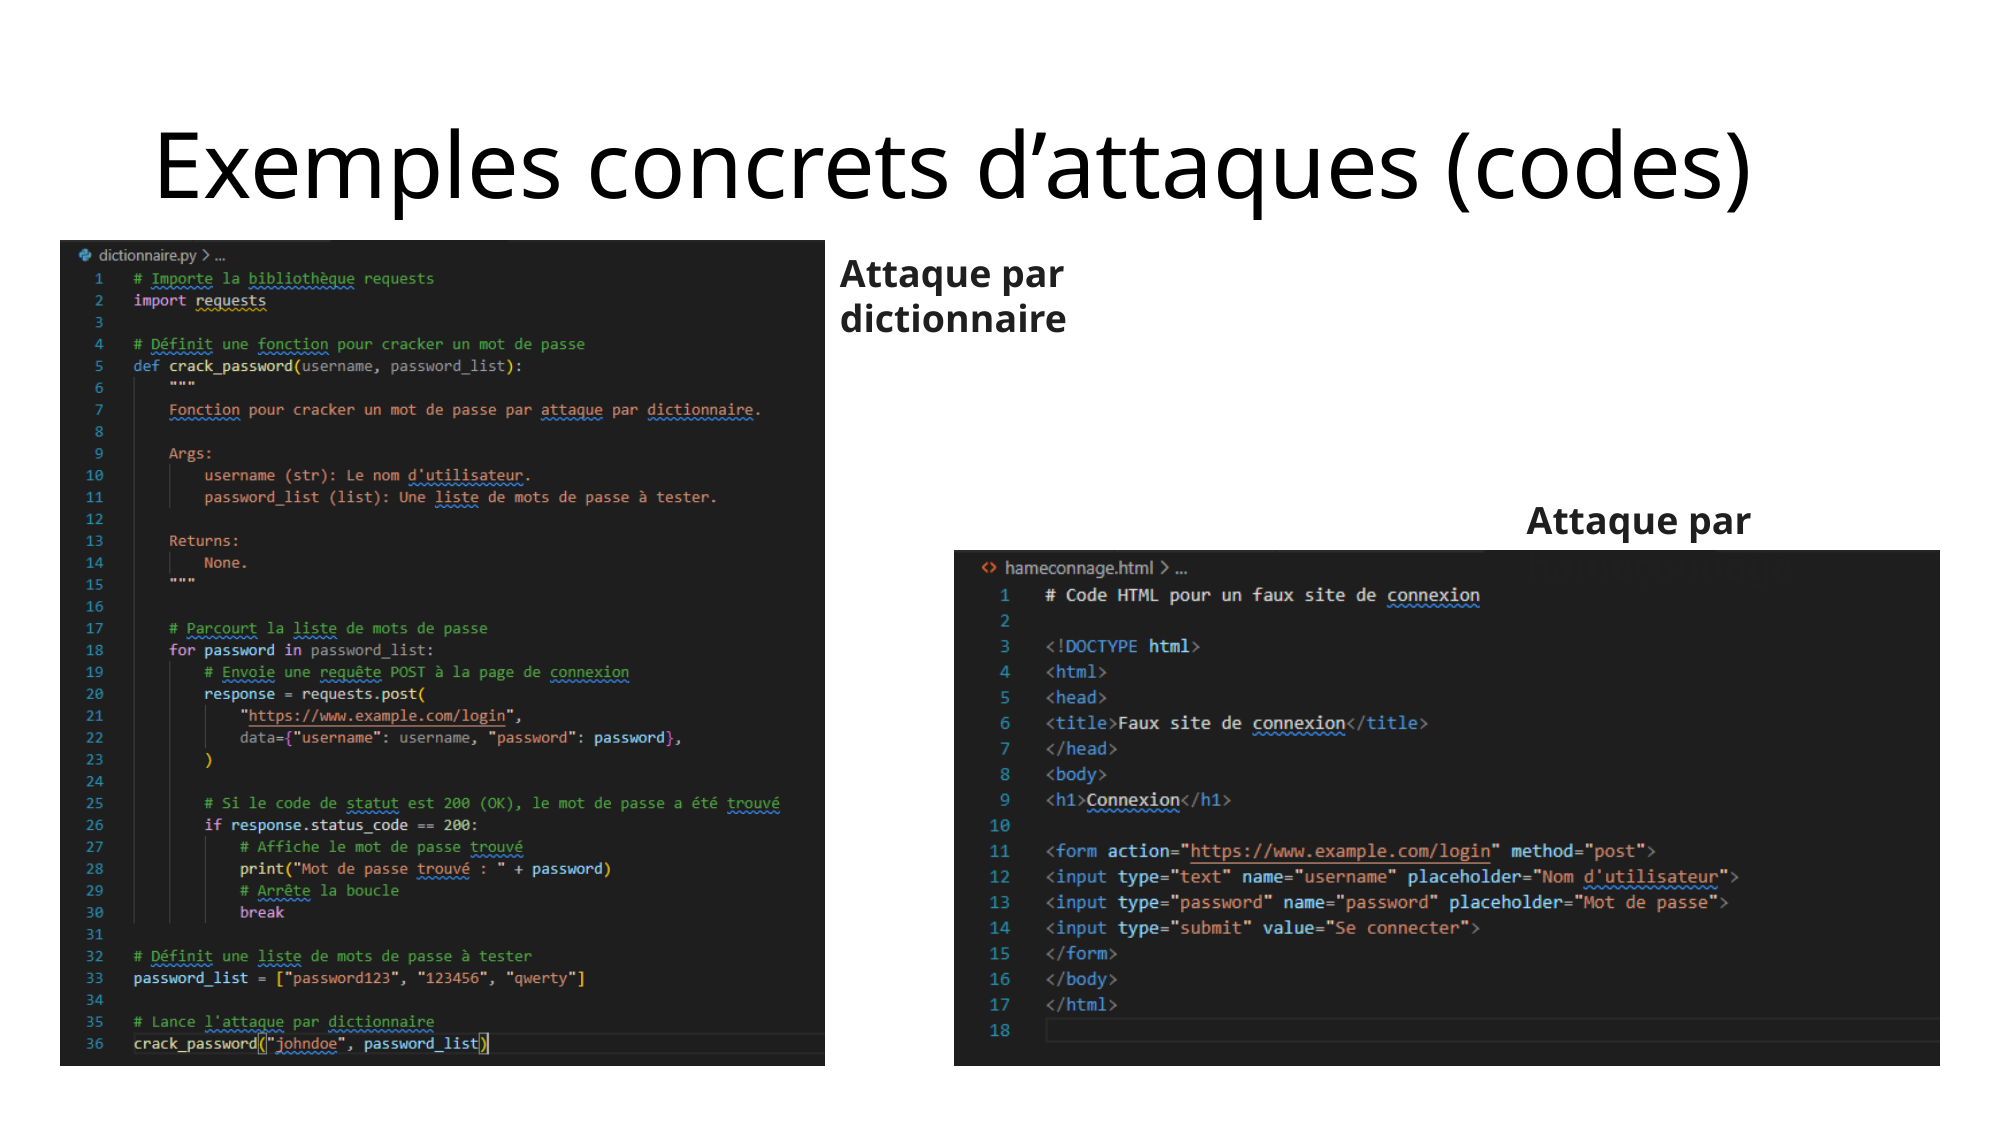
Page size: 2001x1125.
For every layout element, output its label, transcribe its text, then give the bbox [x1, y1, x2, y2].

picture [954, 550, 1940, 1066]
picture [60, 240, 825, 1066]
title Exemples concrets d’attaques (codes) [137, 59, 1863, 278]
text_box Attaque par hameçonnage [1511, 489, 2000, 551]
text_box Attaque par dictionnaire [824, 242, 1295, 304]
